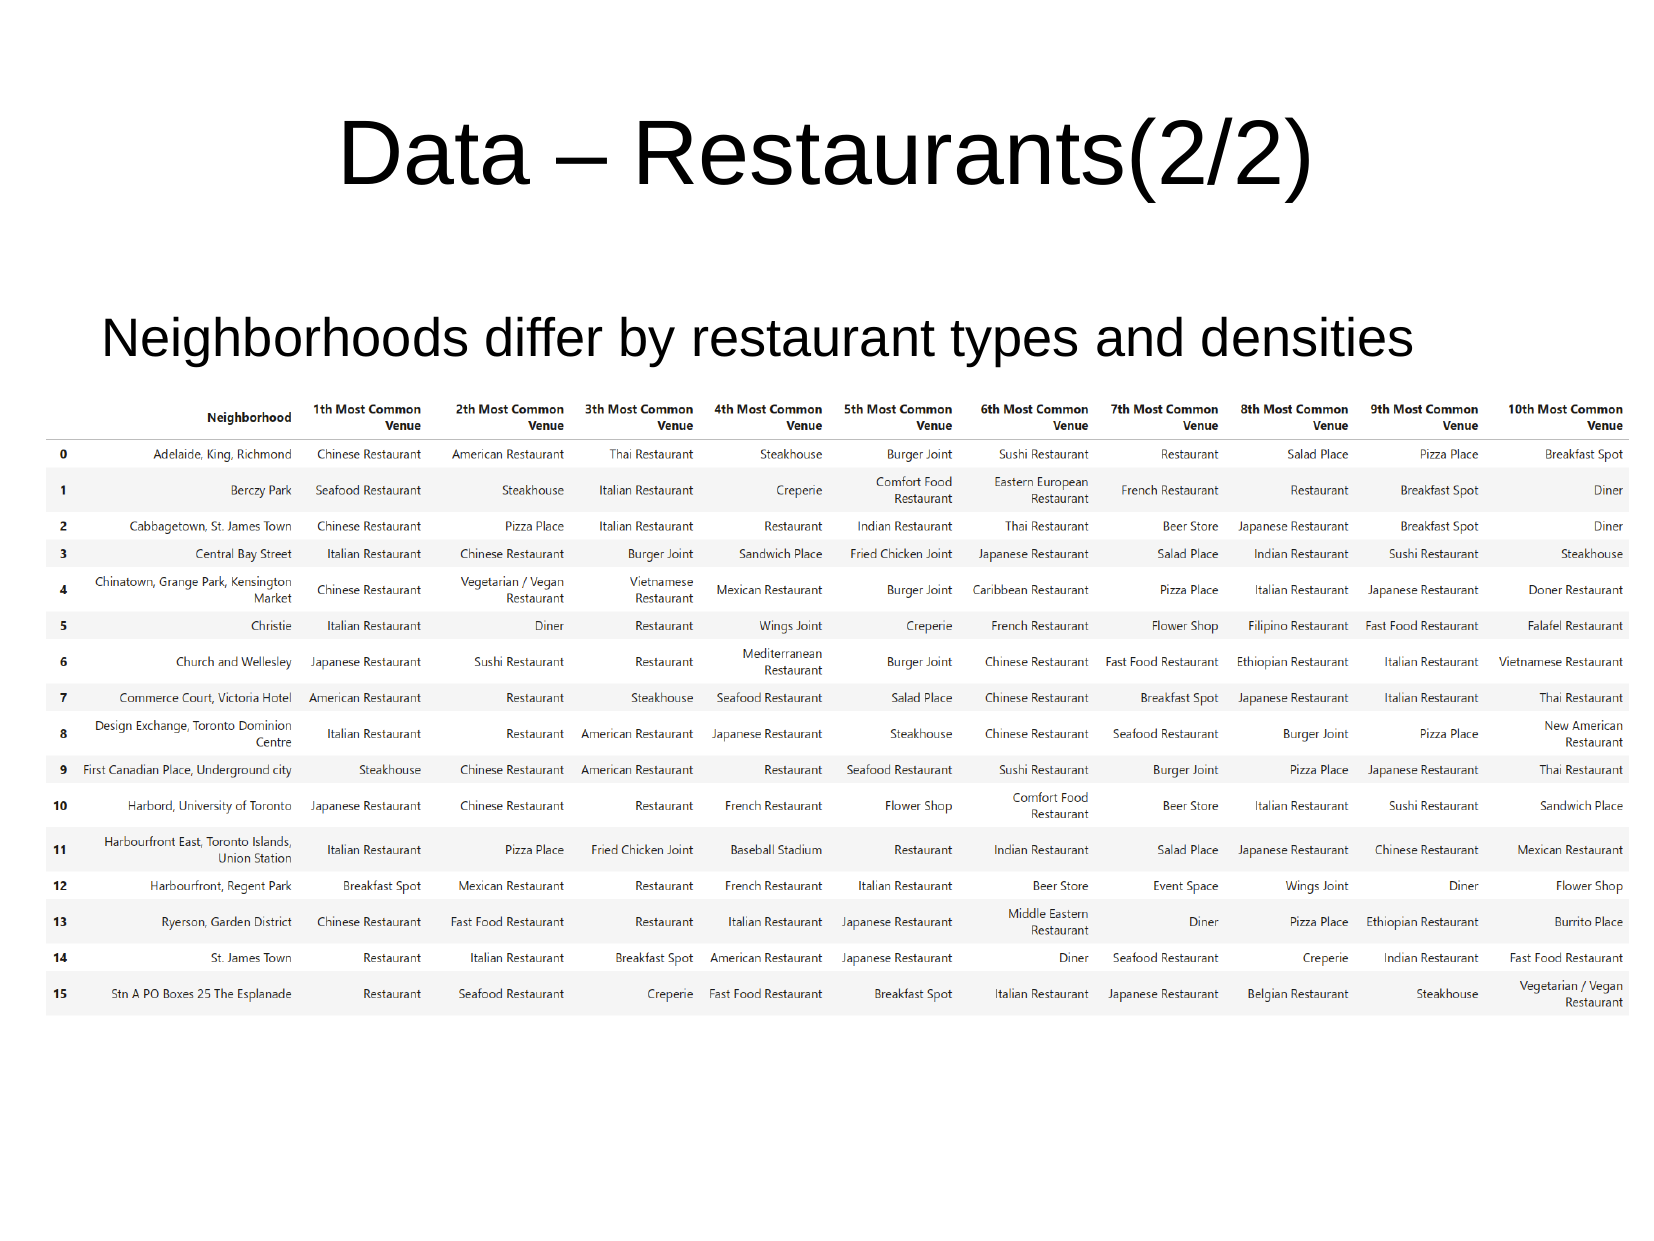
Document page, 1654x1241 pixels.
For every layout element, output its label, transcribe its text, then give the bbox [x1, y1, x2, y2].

subtitle Neighborhoods differ by restaurant types and densities [15, 210, 1504, 466]
picture [45, 396, 1636, 1021]
title Data – Restaurants(2/2) [82, 49, 1571, 257]
